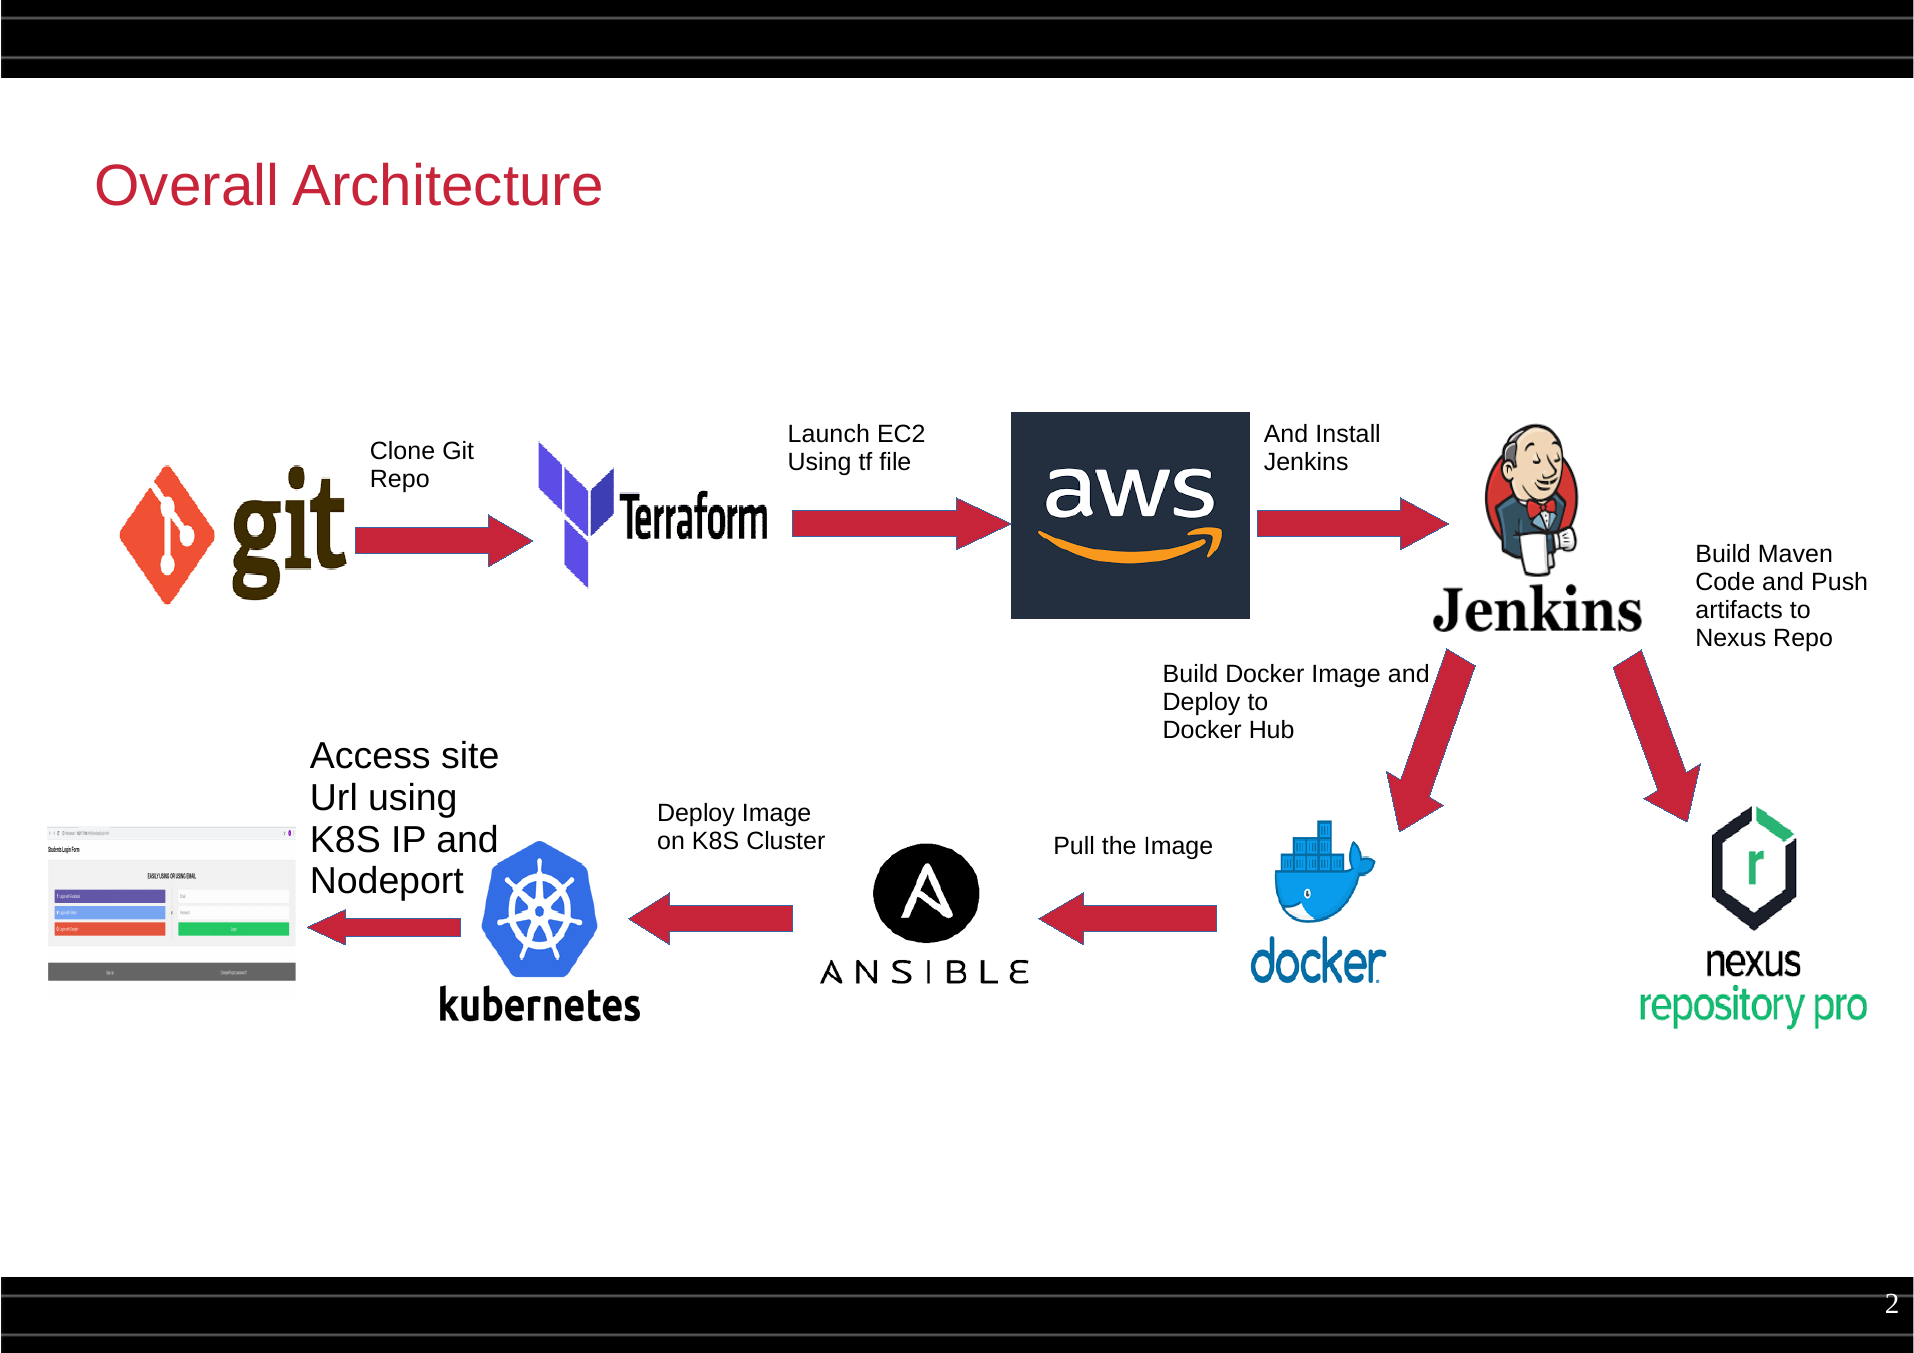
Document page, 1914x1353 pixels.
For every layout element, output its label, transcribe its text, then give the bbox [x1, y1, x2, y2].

text_box Build Docker Image and Deploy to Docker Hub [1148, 652, 1463, 912]
text_box [1400, 545, 1410, 550]
text_box [488, 556, 507, 567]
text_box Build Maven Code and Push artifacts to Nexus Repo [1680, 532, 1900, 809]
picture [437, 841, 643, 1031]
picture [1421, 394, 1654, 670]
text_box And Install Jenkins [1249, 412, 1463, 545]
text_box [628, 872, 793, 945]
picture [1202, 912, 1435, 996]
text_box [1463, 658, 1476, 701]
text_box Launch EC2 Using tf file [772, 412, 1012, 539]
text_box [1038, 892, 1217, 945]
picture [109, 412, 356, 653]
text_box [520, 533, 533, 549]
picture [47, 826, 296, 1004]
text_box Clone Git Repo [355, 429, 520, 556]
picture [1, 1277, 1914, 1353]
text_box Deploy Image on K8S Cluster [642, 791, 848, 872]
picture [1011, 412, 1250, 619]
picture [806, 824, 1039, 997]
picture [532, 412, 773, 619]
text_box Access site Url using K8S IP and Nodeport [295, 726, 567, 945]
text_box Pull the Image [1038, 824, 1259, 887]
title Overall Architecture [94, 111, 1817, 260]
picture [1, 0, 1914, 78]
text_box [956, 539, 979, 550]
picture [1640, 806, 1867, 1031]
text_box [1613, 649, 1691, 822]
